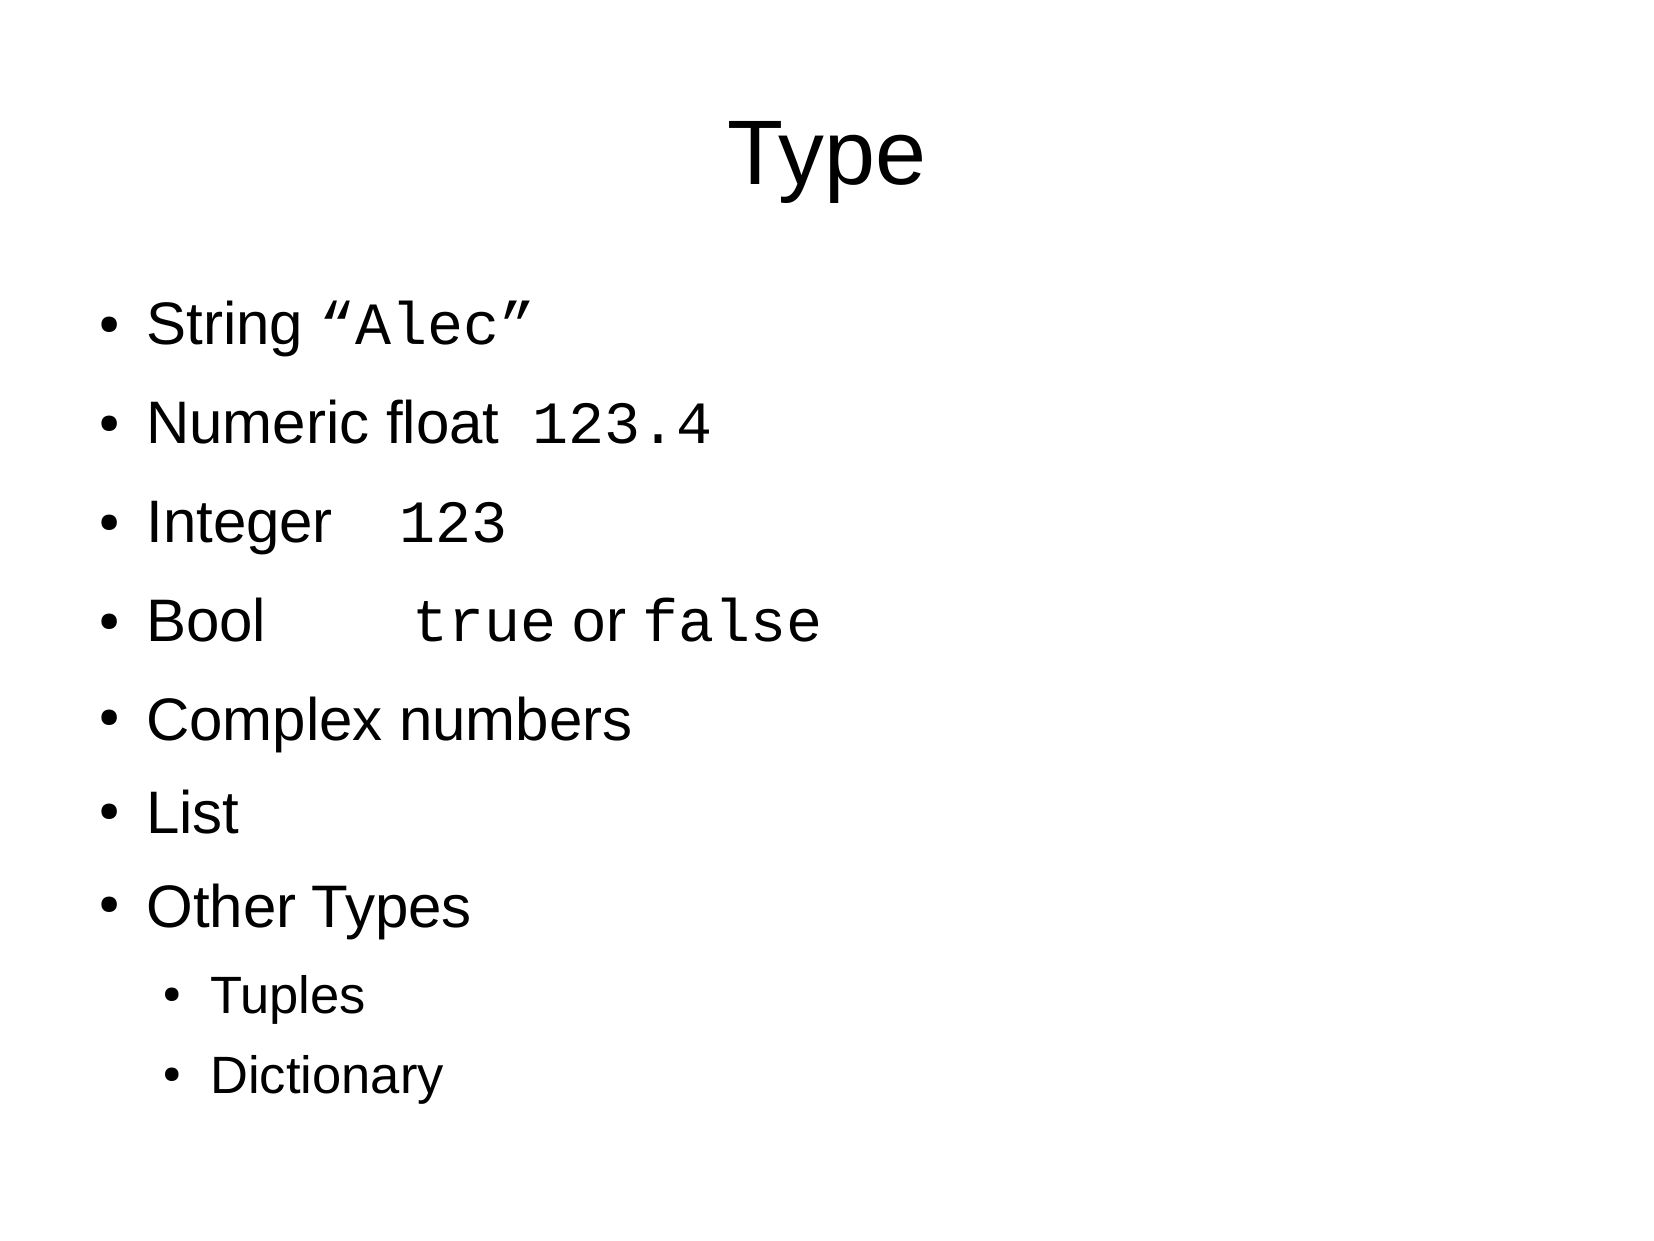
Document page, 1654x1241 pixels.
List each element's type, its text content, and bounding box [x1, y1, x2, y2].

title Type [82, 49, 1571, 257]
list String “Alec” Numeric float 123.4 Integer 123 Bool true or false Complex numbers List Other Types Tuples Dictionary [82, 290, 1571, 1109]
